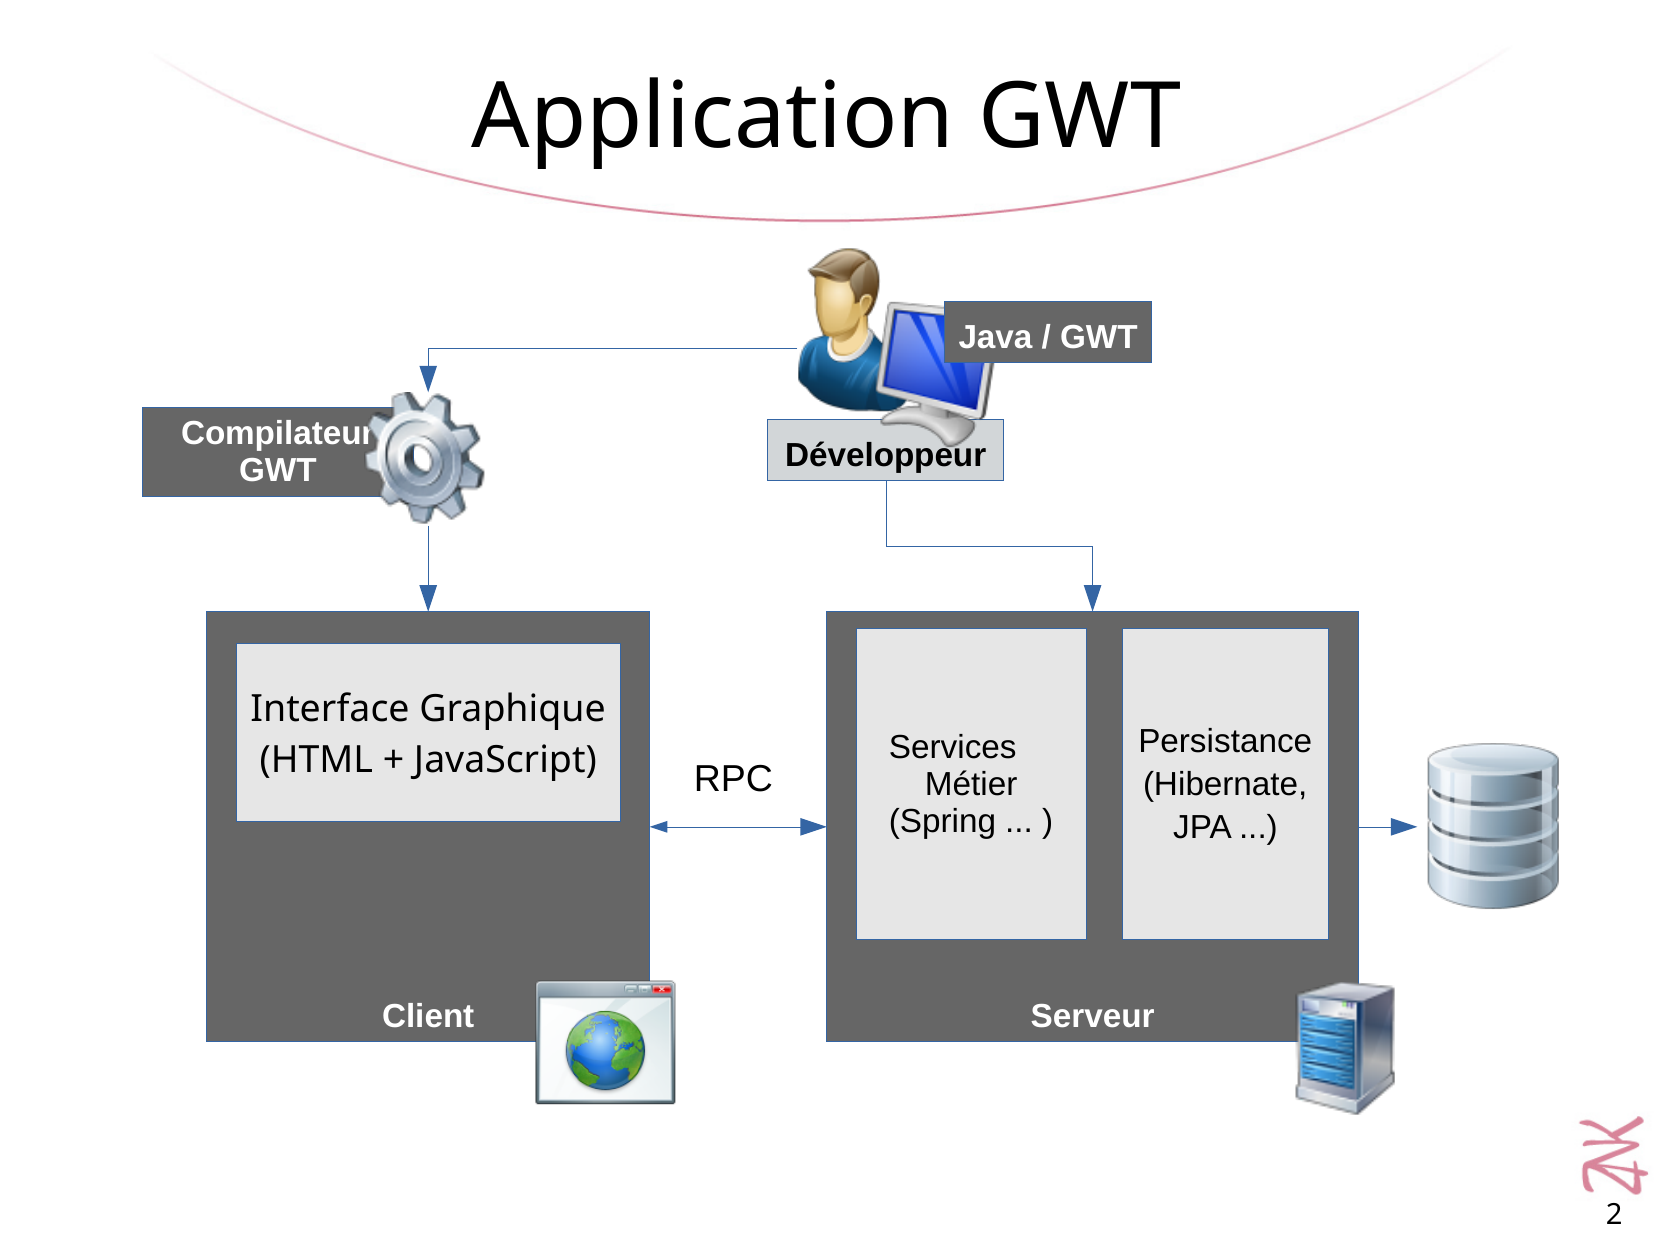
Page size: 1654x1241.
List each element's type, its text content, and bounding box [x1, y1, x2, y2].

text_box Compilateur GWT [142, 407, 361, 497]
text_box Client [206, 611, 650, 1042]
text_box RPC [679, 750, 815, 821]
picture [4, 1, 1654, 1241]
text_box Développeur [767, 419, 1004, 481]
title Application GWT [82, 11, 1571, 213]
text_box Java / GWT [944, 301, 1152, 363]
text_box Services Métier (Spring ... ) [856, 628, 1087, 940]
text_box Interface Graphique (HTML + JavaScript) [236, 643, 621, 822]
text_box Serveur [826, 611, 1359, 1042]
text_box Persistance (Hibernate, JPA ...) [1122, 628, 1329, 940]
